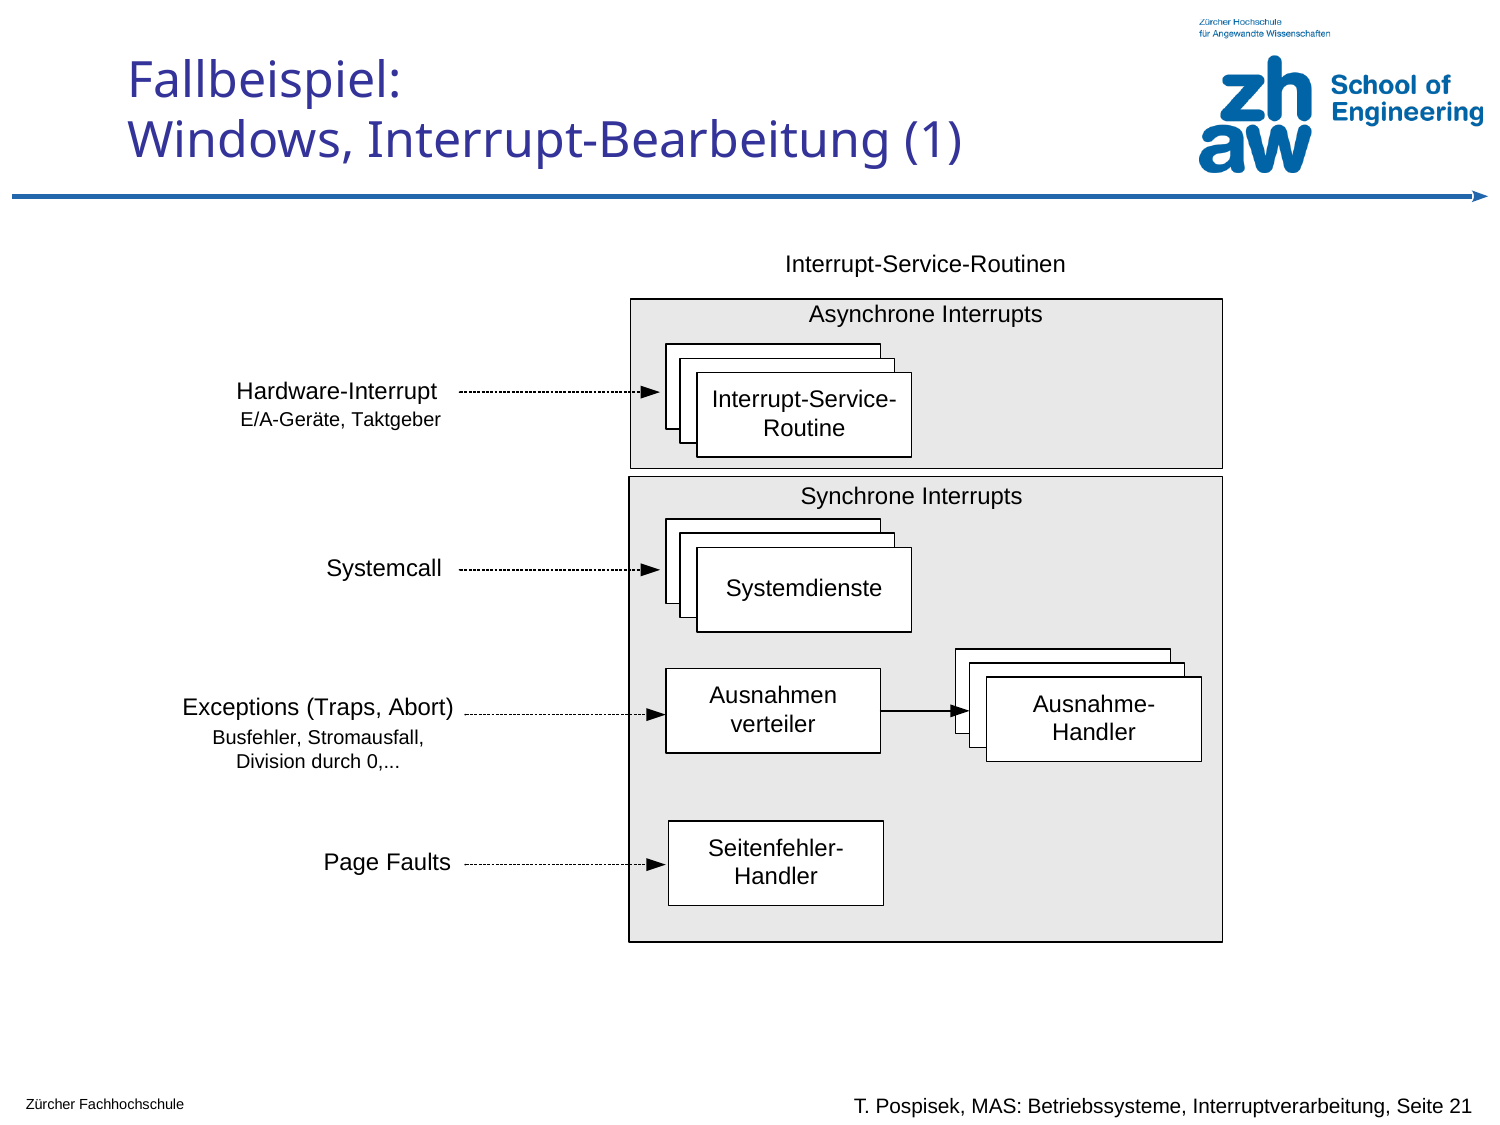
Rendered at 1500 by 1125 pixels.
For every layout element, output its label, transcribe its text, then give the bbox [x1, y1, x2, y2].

picture [1199, 19, 1483, 173]
title Fallbeispiel: Windows, Interrupt-Bearbeitung (1) [112, 50, 1158, 175]
picture [158, 241, 1232, 948]
